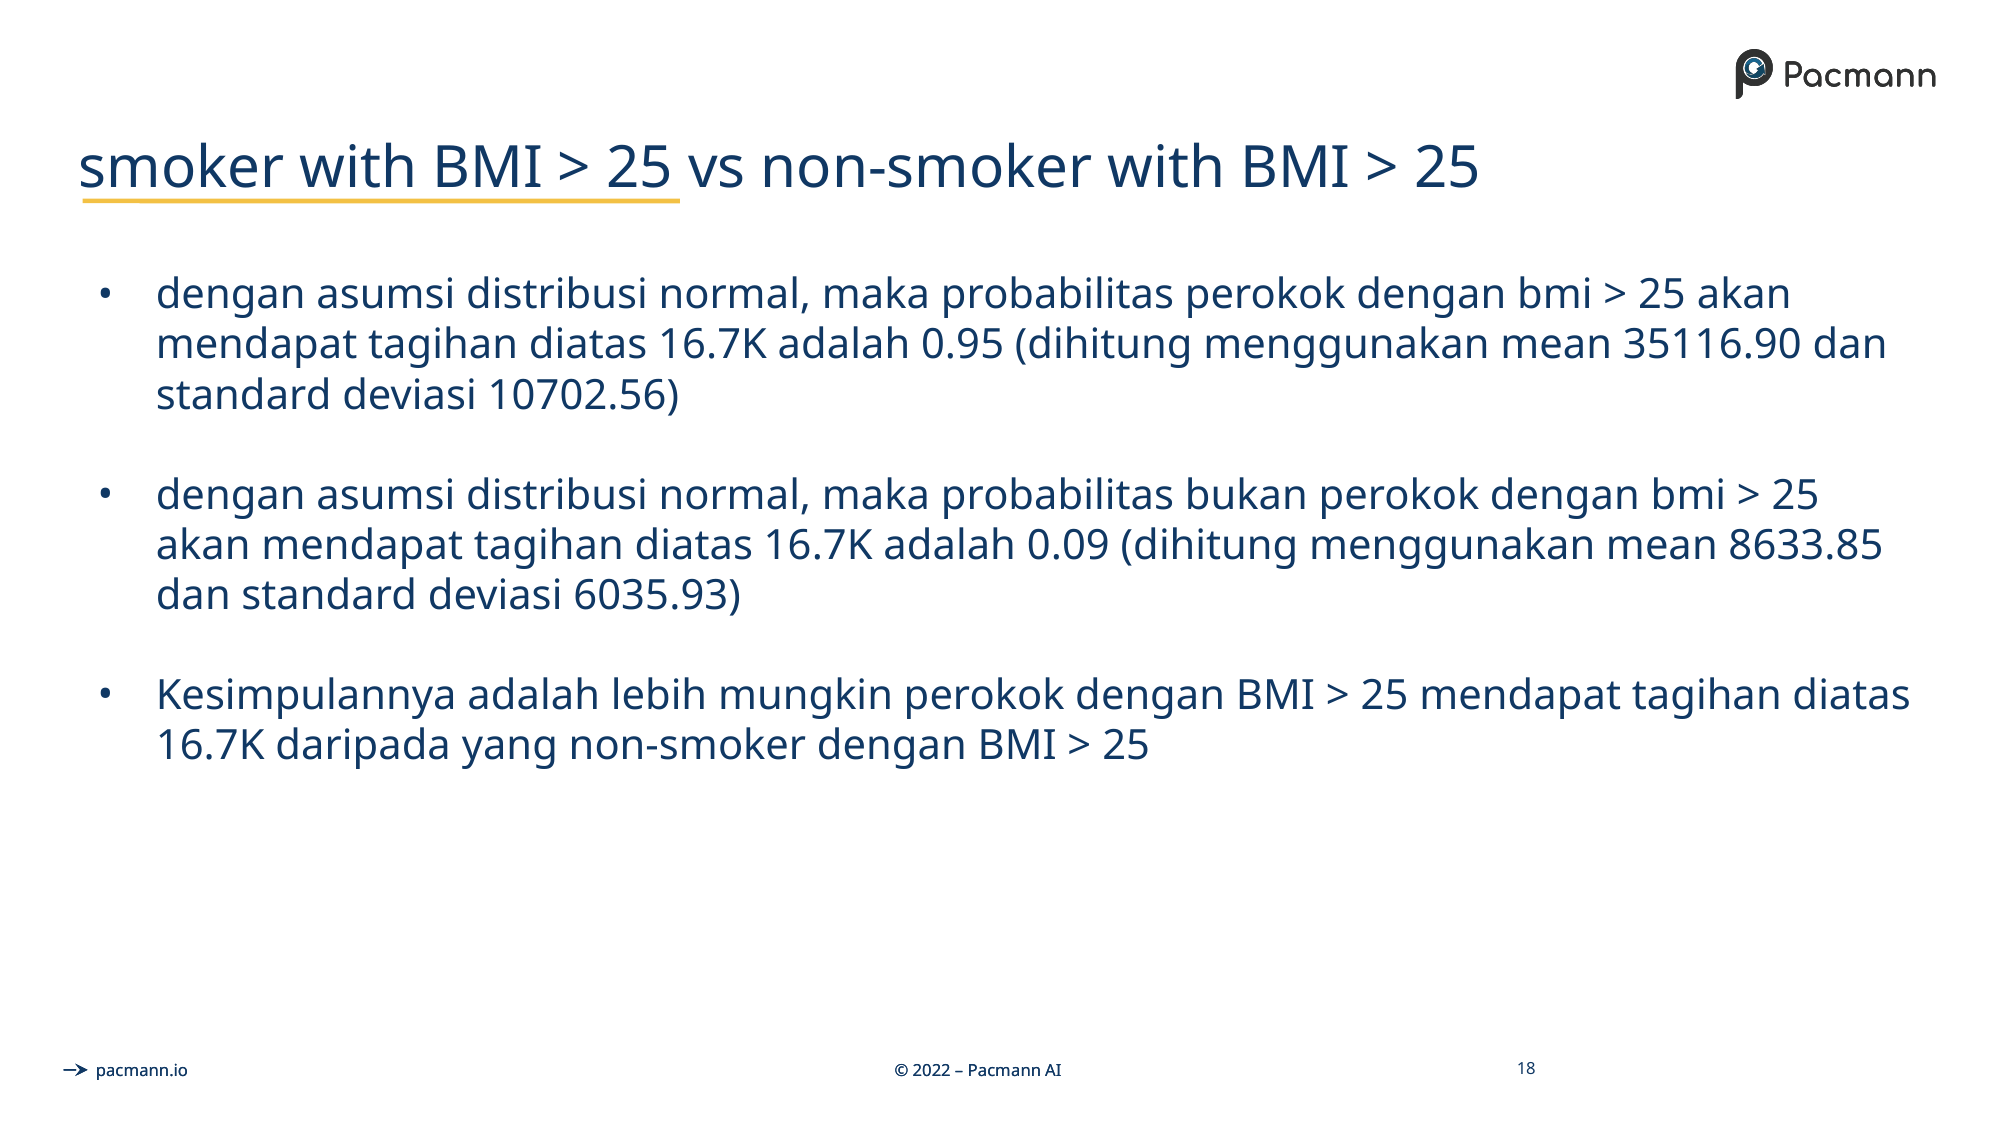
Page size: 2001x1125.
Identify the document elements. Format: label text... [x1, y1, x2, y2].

picture [1707, 36, 1966, 112]
title smoker with BMI > 25 vs non-smoker with BMI > 25 [63, 59, 1935, 278]
text_box dengan asumsi distribusi normal, maka probabilitas perokok dengan bmi > 25 akan mendapat tagihan diatas 16.7K adalah 0.95 (dihitung menggunakan mean 35116.90 dan standard deviasi 10702.56) dengan asumsi distribusi normal, maka probabilitas bukan perokok dengan bmi > 25 akan mendapat tagihan diatas 16.7K adalah 0.09 (dihitung menggunakan mean 8633.85 dan standard deviasi 6035.93) Kesimpulannya adalah lebih mungkin perokok dengan BMI > 25 mendapat tagihan diatas 16.7K daripada yang non-smoker dengan BMI > 25 [65, 259, 1934, 776]
